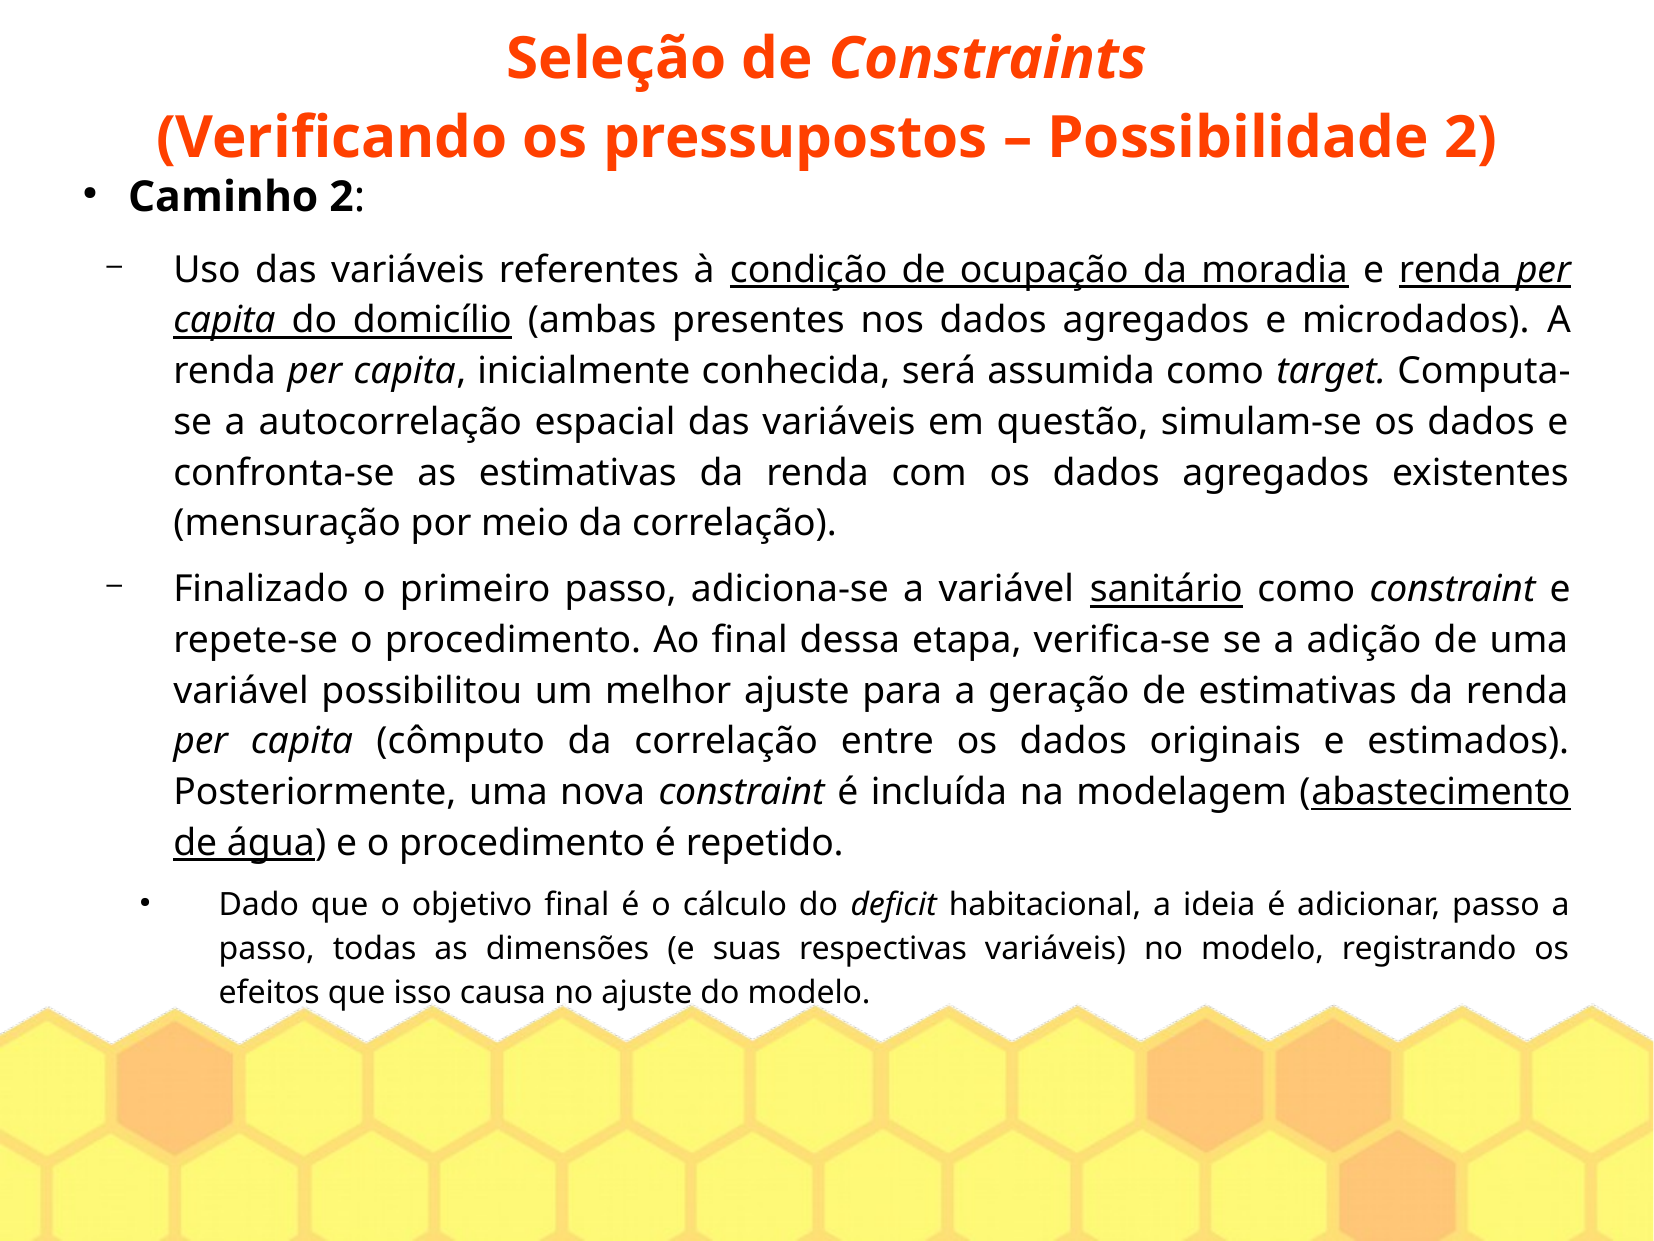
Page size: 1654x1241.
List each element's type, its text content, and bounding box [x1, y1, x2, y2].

title Seleção de Constraints (Verificando os pressupostos – Possibilidade 2) [82, 29, 1571, 162]
picture [0, 1001, 1654, 1241]
list Caminho 2: Uso das variáveis referentes à condição de ocupação da moradia e renda per capita do domicílio (ambas presentes nos dados agregados e microdados). A renda per capita, inicialmente conhecida, será assumida como target. Computa-se a autocorrelação espacial das variáveis em questão, simulam-se os dados e confronta-se as estimativas da renda com os dados agregados existentes (mensuração por meio da correlação). Finalizado o primeiro passo, adiciona-se a variável sanitário como constraint e repete-se o procedimento. Ao final dessa etapa, verifica-se se a adição de uma variável possibilitou um melhor ajuste para a geração de estimativas da renda per capita (cômputo da correlação entre os dados originais e estimados). Posteriormente, uma nova constraint é incluída na modelagem (abastecimento de água) e o procedimento é repetido. Dado que o objetivo final é o cálculo do deficit habitacional, a ideia é adicionar, passo a passo, todas as dimensões (e suas respectivas variáveis) no modelo, registrando os efeitos que isso causa no ajuste do modelo. [82, 165, 1571, 1028]
